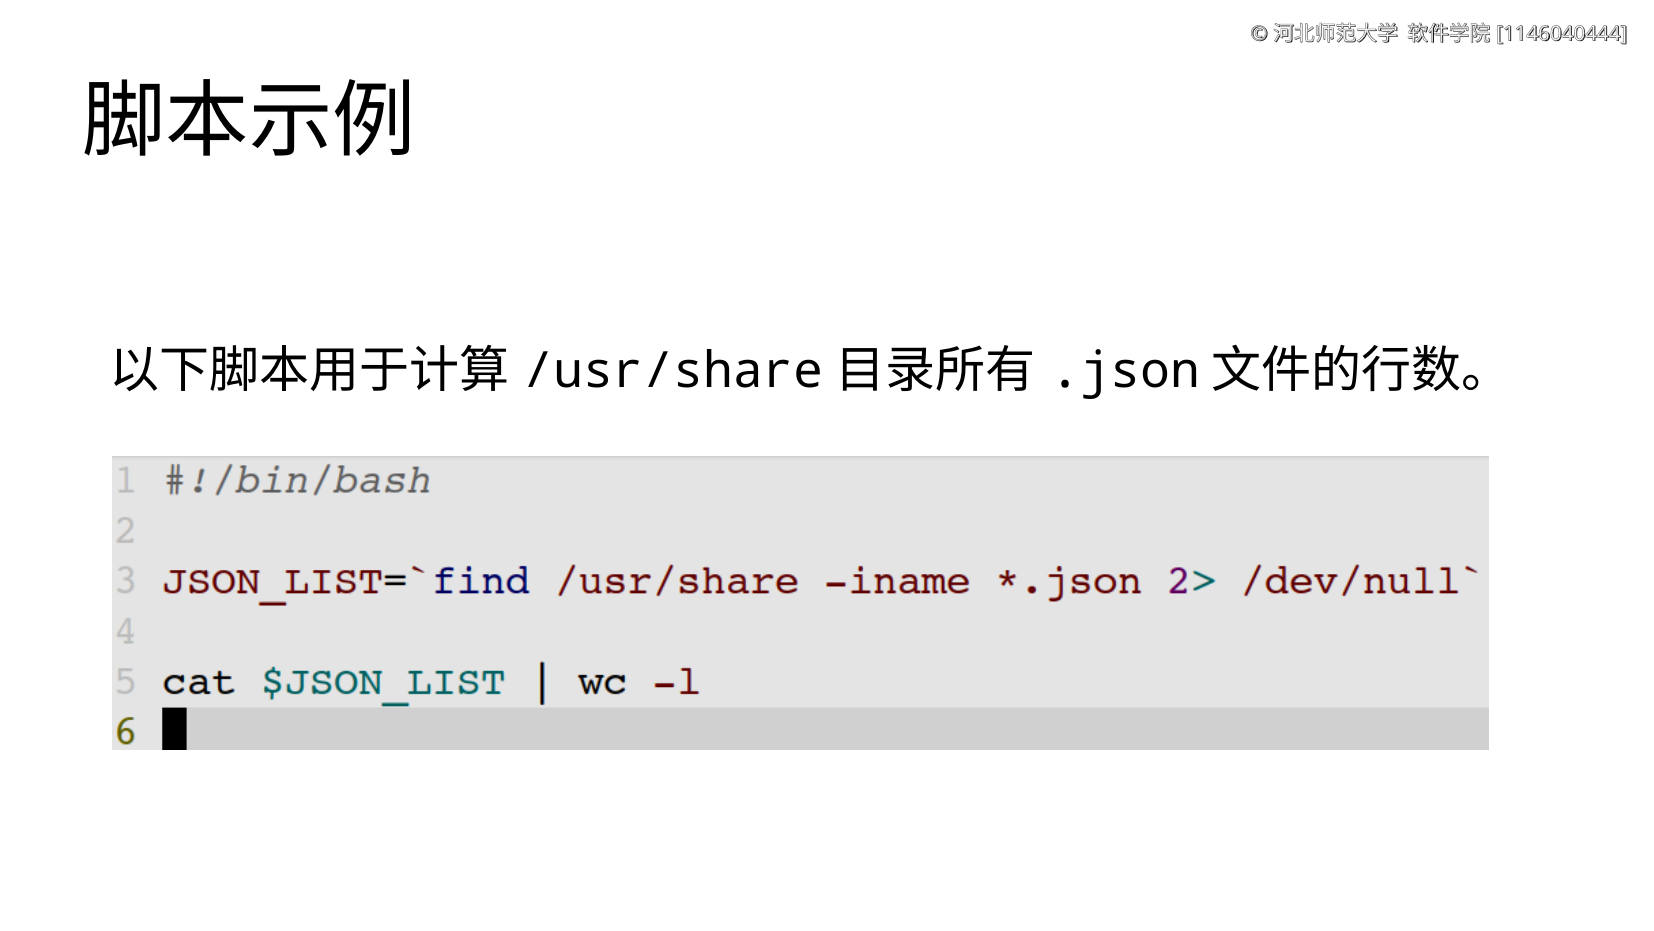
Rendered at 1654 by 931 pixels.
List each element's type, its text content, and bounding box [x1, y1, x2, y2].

text_box 以下脚本用于计算/usr/share目录所有.json文件的行数。 [94, 322, 1536, 426]
title 脚本示例 [82, 37, 1571, 189]
picture [112, 456, 1489, 751]
